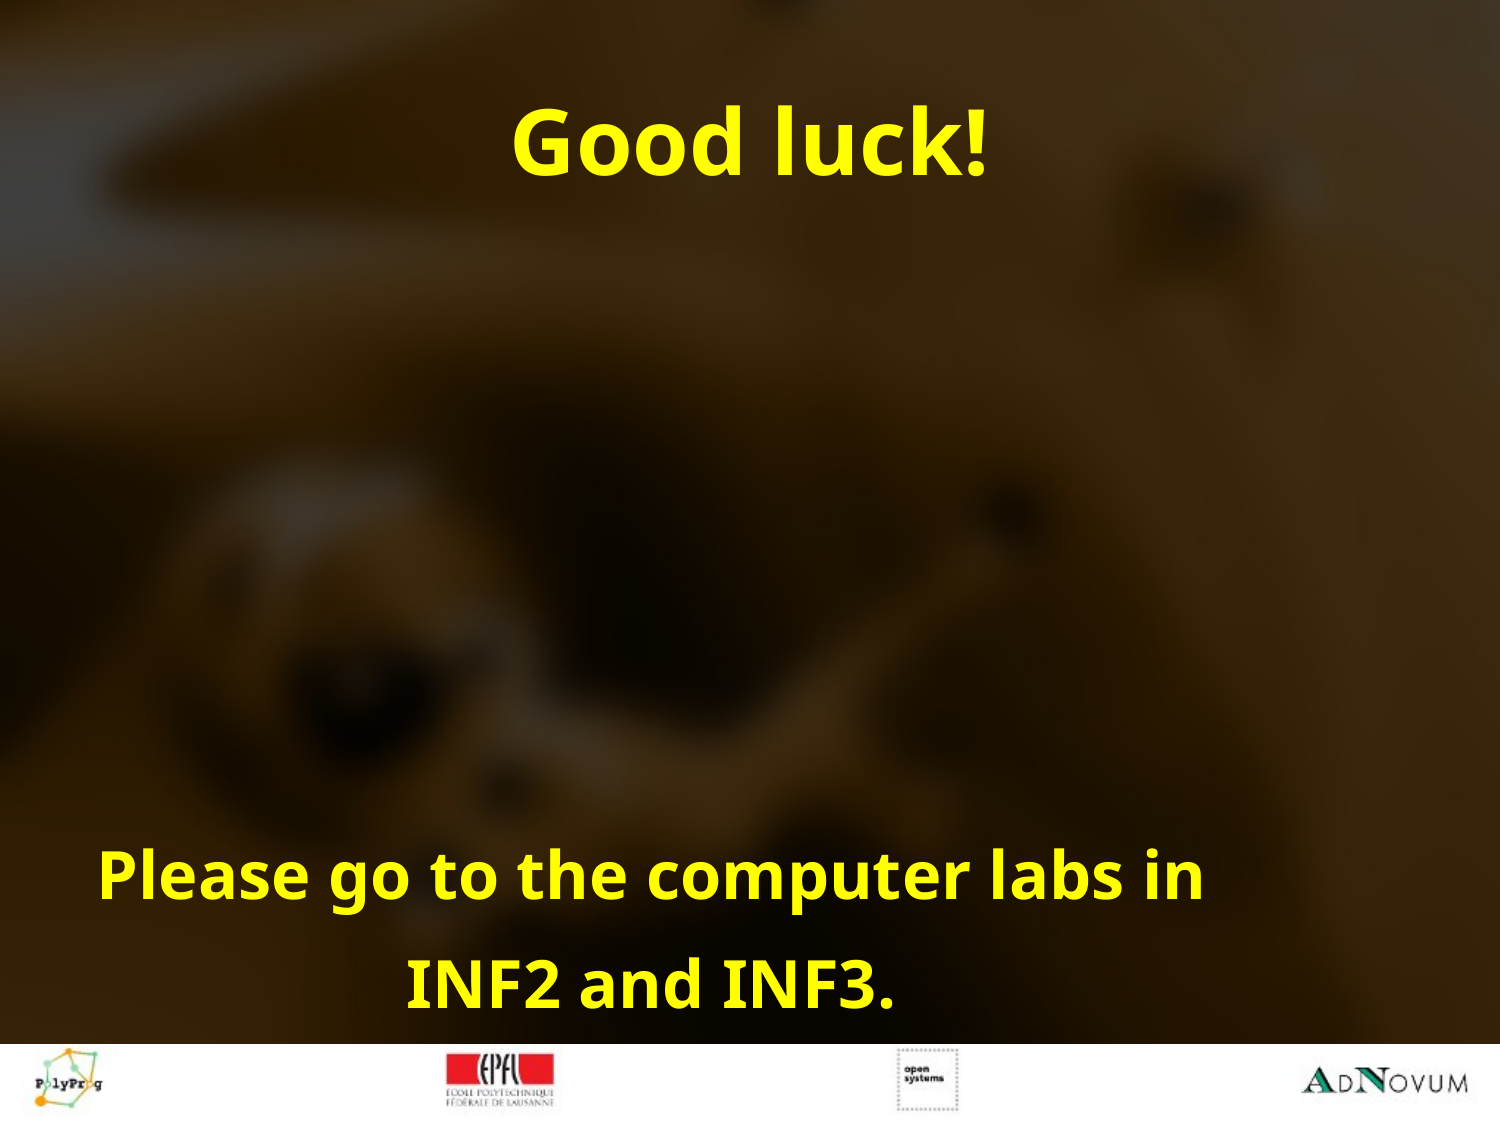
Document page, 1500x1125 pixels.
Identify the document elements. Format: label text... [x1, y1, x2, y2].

picture [0, 0, 1500, 1120]
list Please go to the computer labs in INF2 and INF3. [73, 825, 1231, 1125]
title Good luck! [75, 45, 1425, 233]
